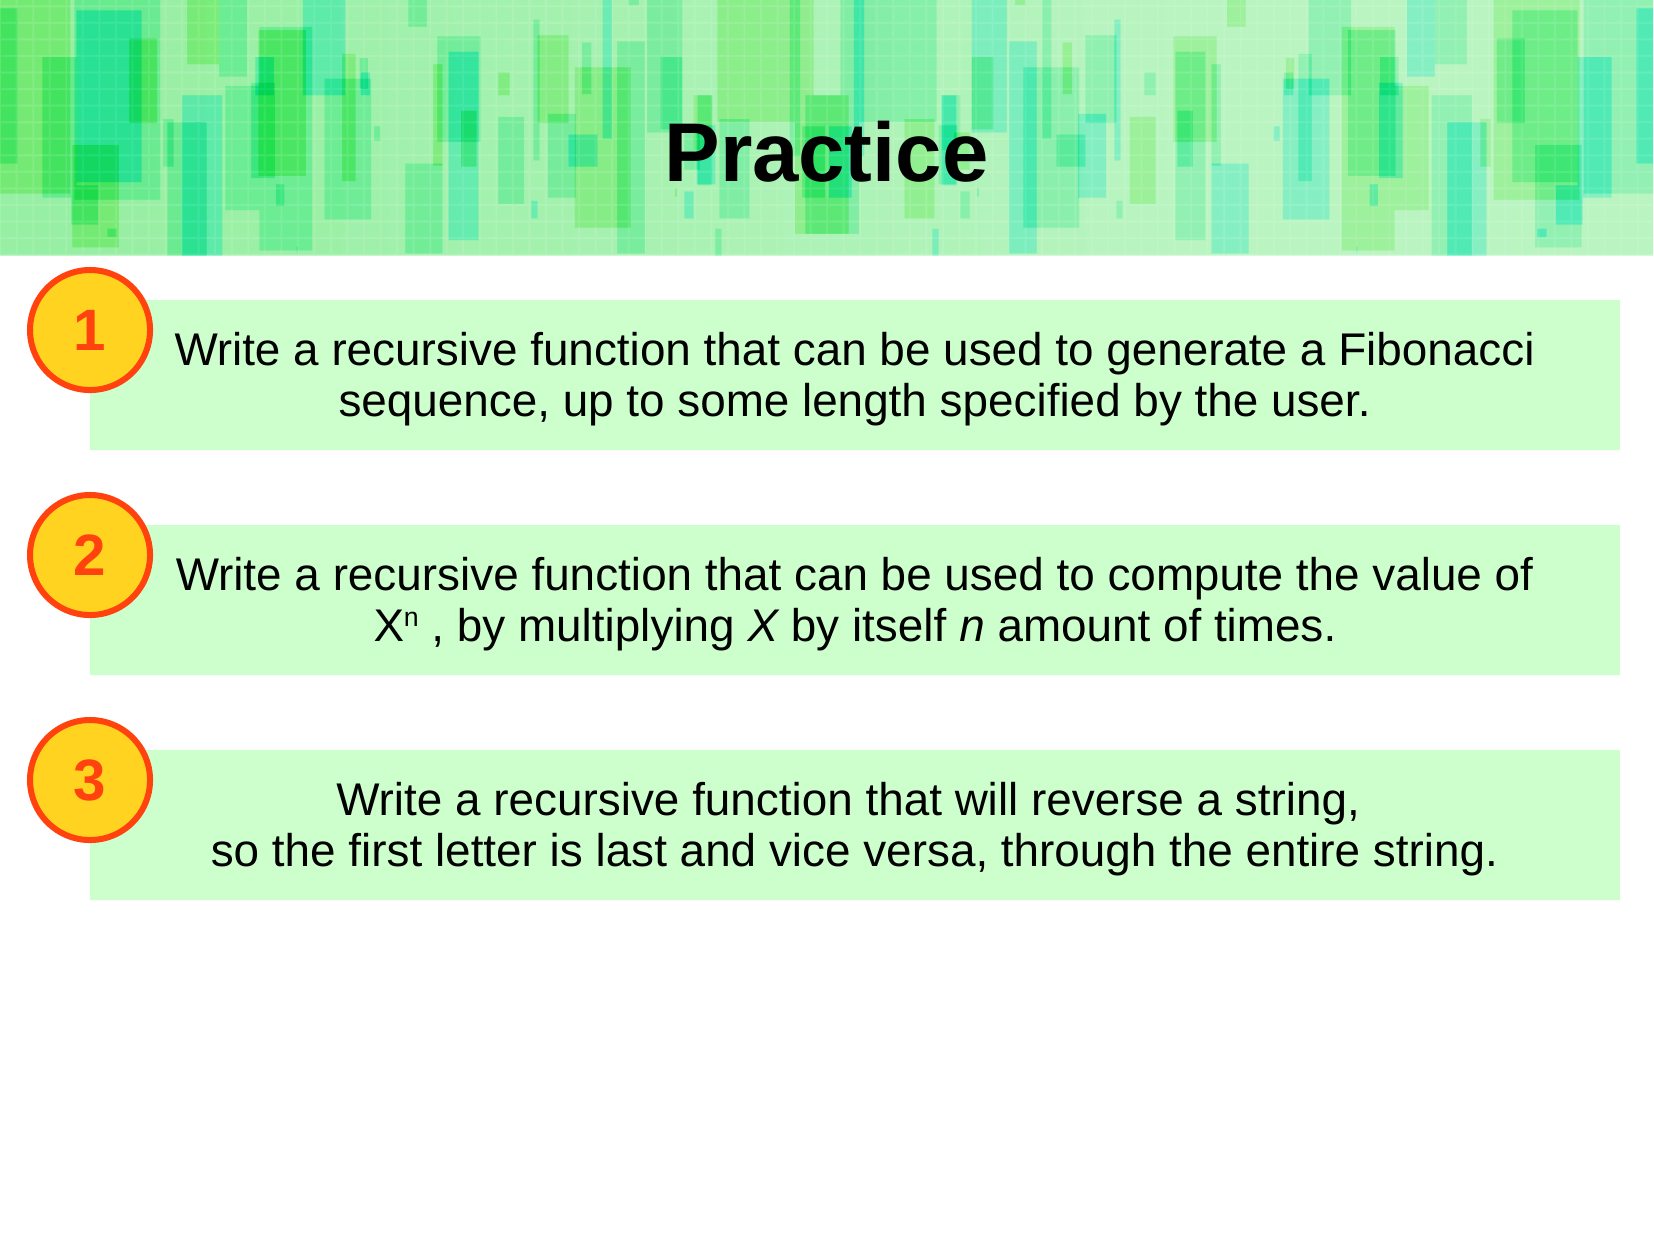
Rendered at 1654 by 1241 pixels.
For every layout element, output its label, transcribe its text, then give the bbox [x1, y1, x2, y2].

text_box 3 [30, 720, 151, 841]
text_box Write a recursive function that can be used to generate a Fibonacci sequence, up to some length specified by the user. [90, 300, 1621, 451]
picture [0, 0, 1654, 1241]
text_box Write a recursive function that will reverse a string, so the first letter is last and vice versa, through the entire string. [90, 750, 1621, 901]
text_box 2 [30, 495, 151, 616]
text_box Write a recursive function that can be used to compute the value of Xn , by multiplying X by itself n amount of times. [90, 525, 1621, 676]
title Practice [82, 49, 1571, 257]
text_box 1 [30, 270, 151, 391]
